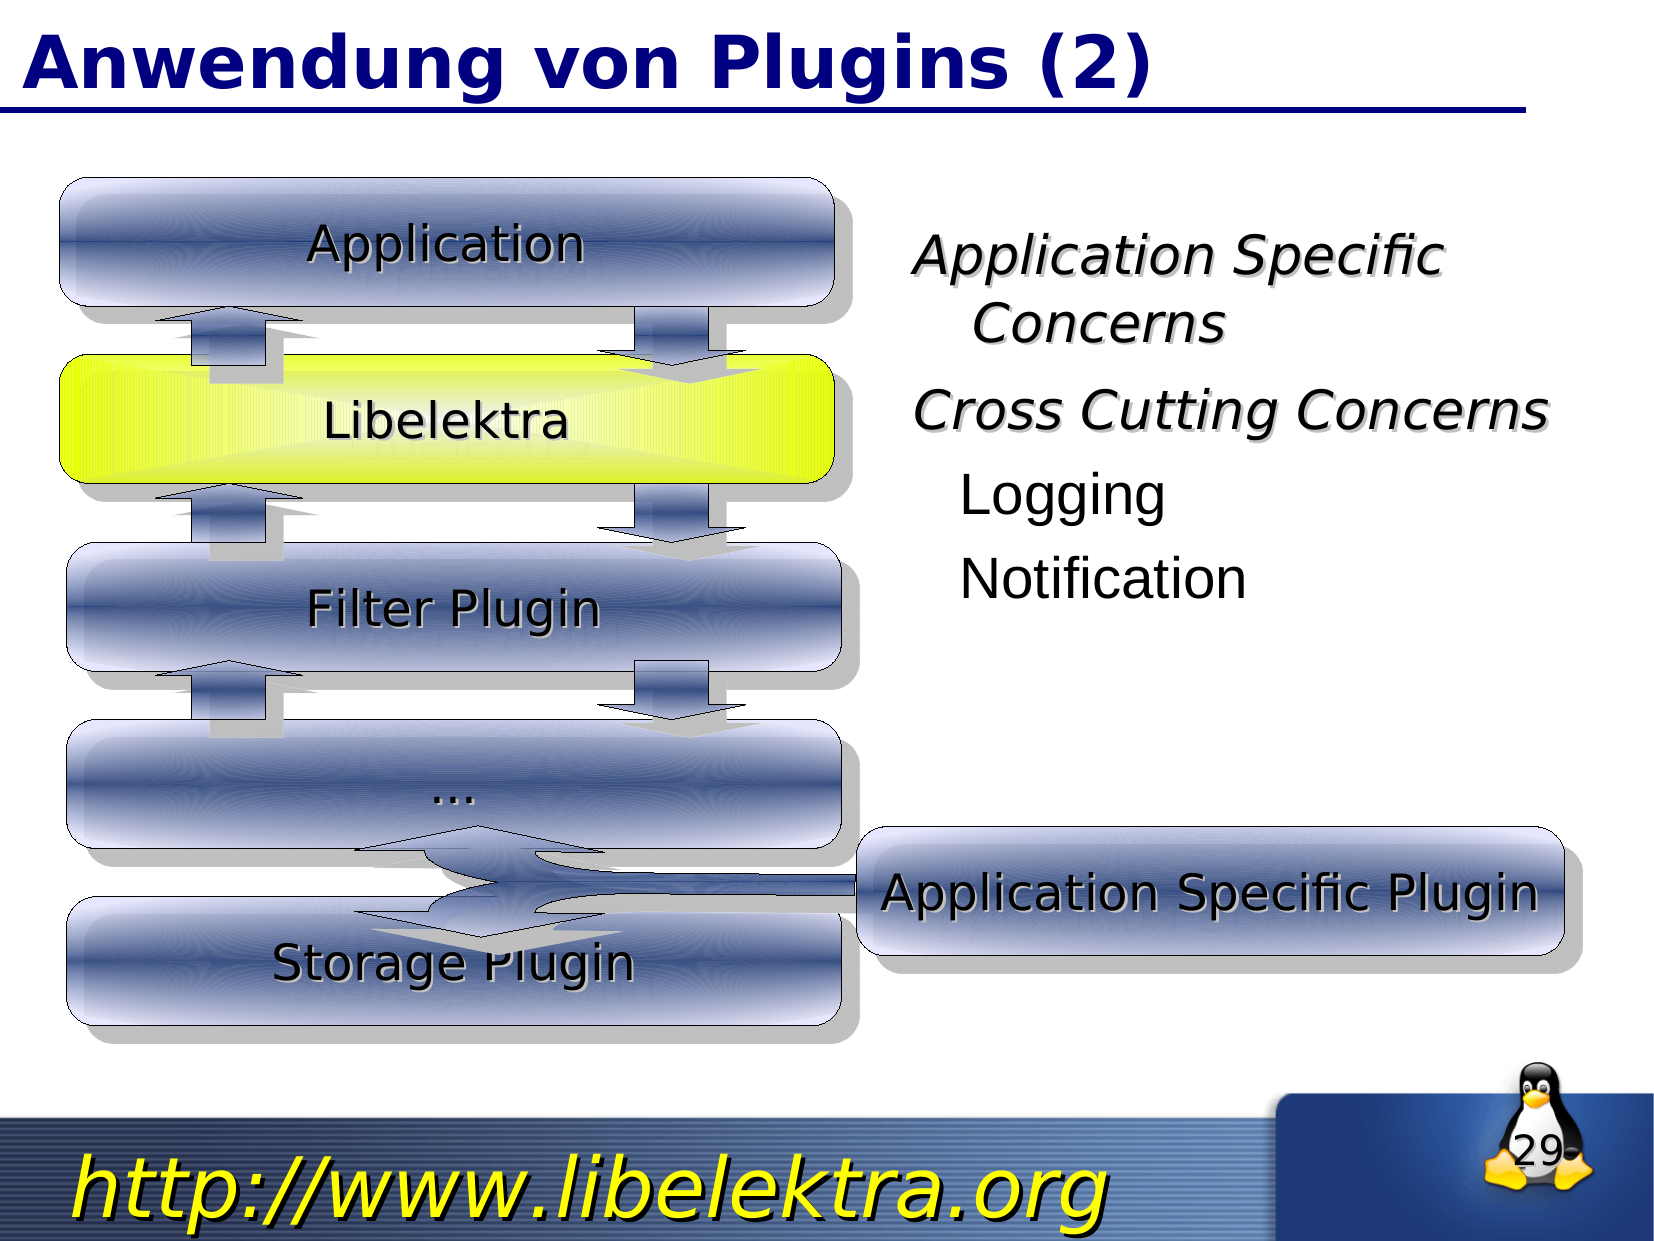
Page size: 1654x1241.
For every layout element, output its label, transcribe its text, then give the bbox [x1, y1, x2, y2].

text_box Application Specific Plugin [856, 826, 1565, 956]
text_box [155, 306, 303, 366]
picture [0, 1061, 1654, 1241]
text_box [597, 660, 746, 720]
list Application Specific Concerns Cross Cutting Concerns Logging Notification [899, 212, 1595, 1009]
text_box ... [66, 719, 842, 849]
text_box Storage Plugin [66, 896, 842, 1026]
text_box [597, 306, 746, 366]
text_box [354, 825, 856, 938]
text_box Anwendung von Plugins (2) [22, 14, 1611, 111]
text_box Filter Plugin [66, 542, 842, 672]
text_box Application [59, 177, 835, 307]
text_box Libelektra [59, 354, 835, 484]
text_box [155, 483, 303, 543]
text_box 50 [1312, 1122, 1565, 1178]
text_box [155, 660, 303, 720]
text_box [597, 483, 746, 543]
